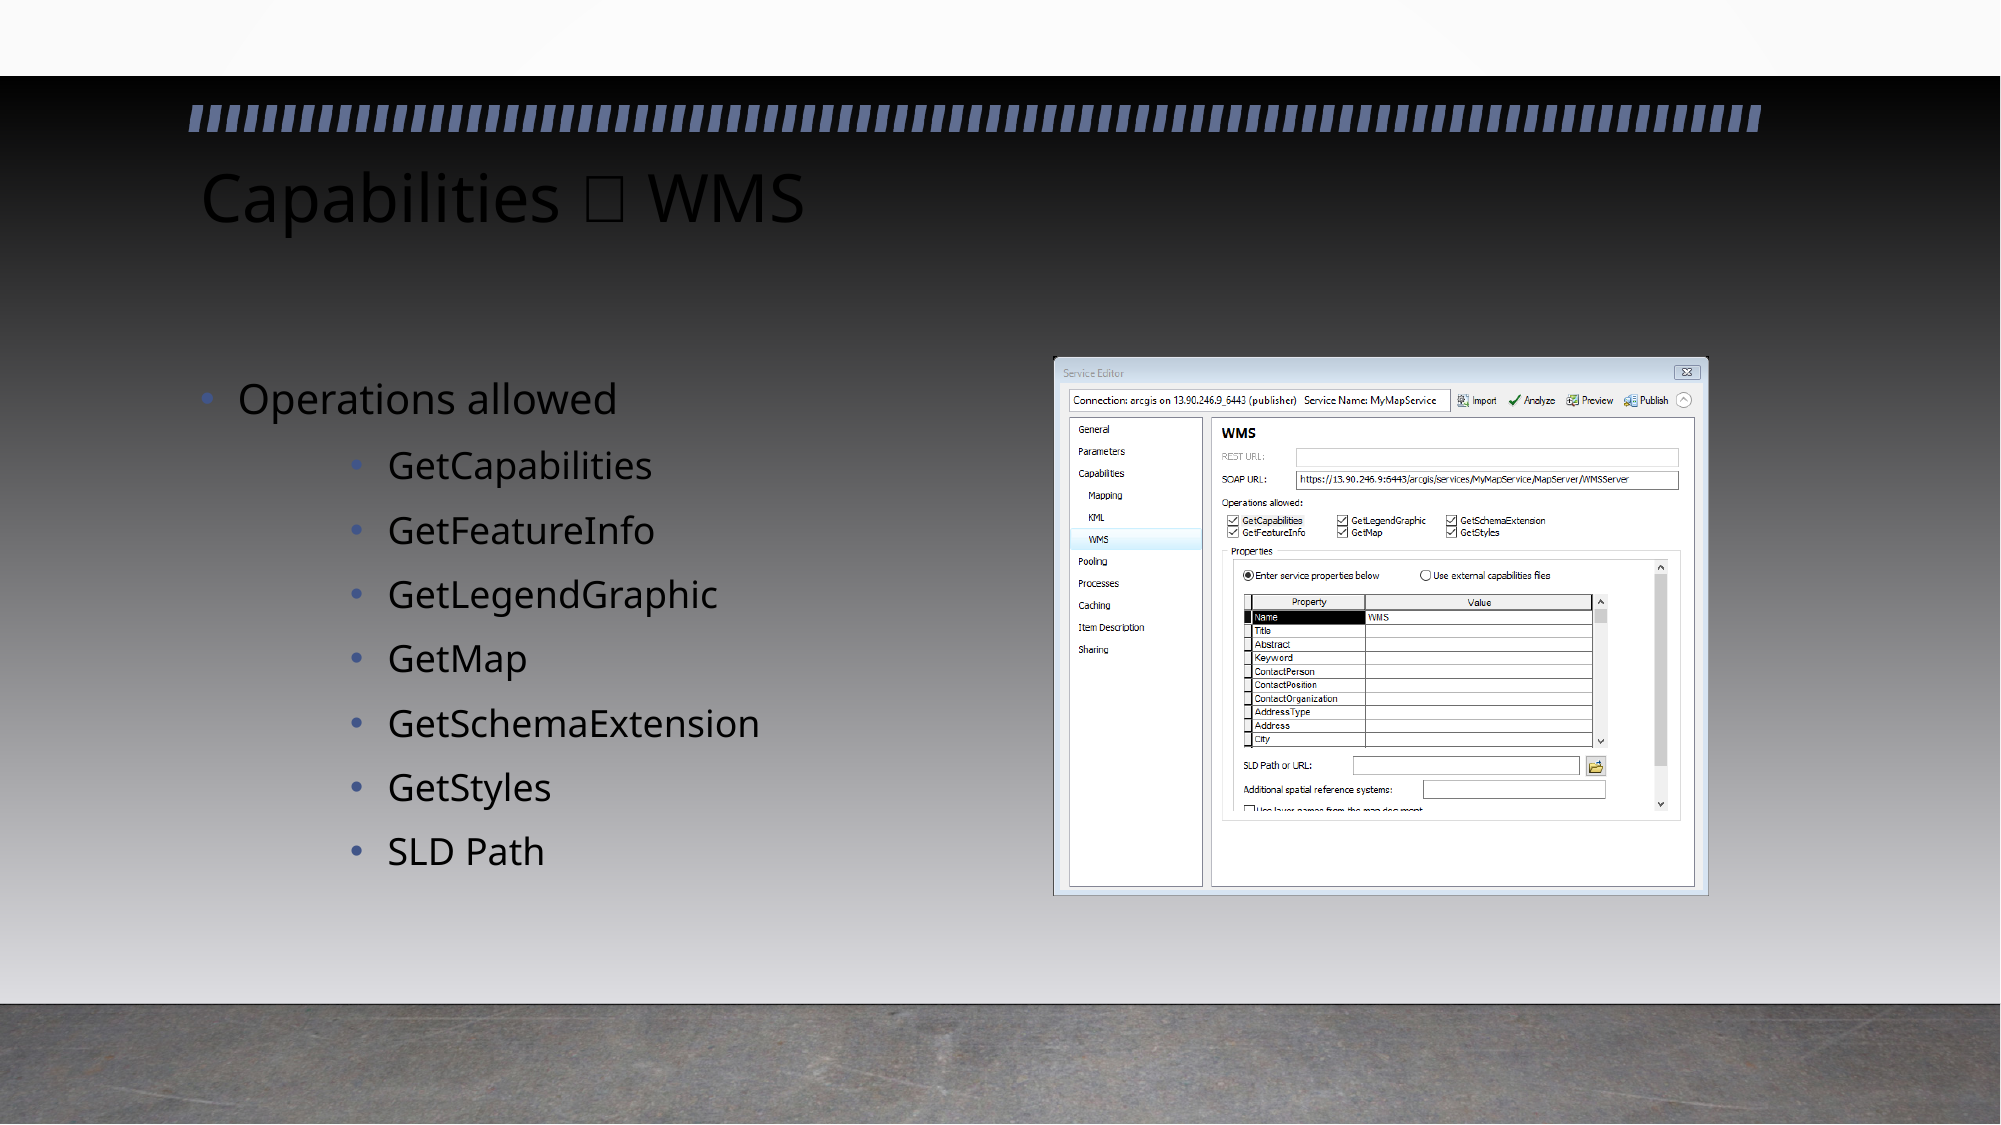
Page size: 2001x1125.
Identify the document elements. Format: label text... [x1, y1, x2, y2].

picture [1053, 356, 1709, 896]
title Capabilities  WMS [185, 157, 1762, 331]
list Operations allowed GetCapabilities GetFeatureInfo GetLegendGraphic GetMap GetSchemaExtension GetStyles SLD Path [185, 355, 948, 896]
